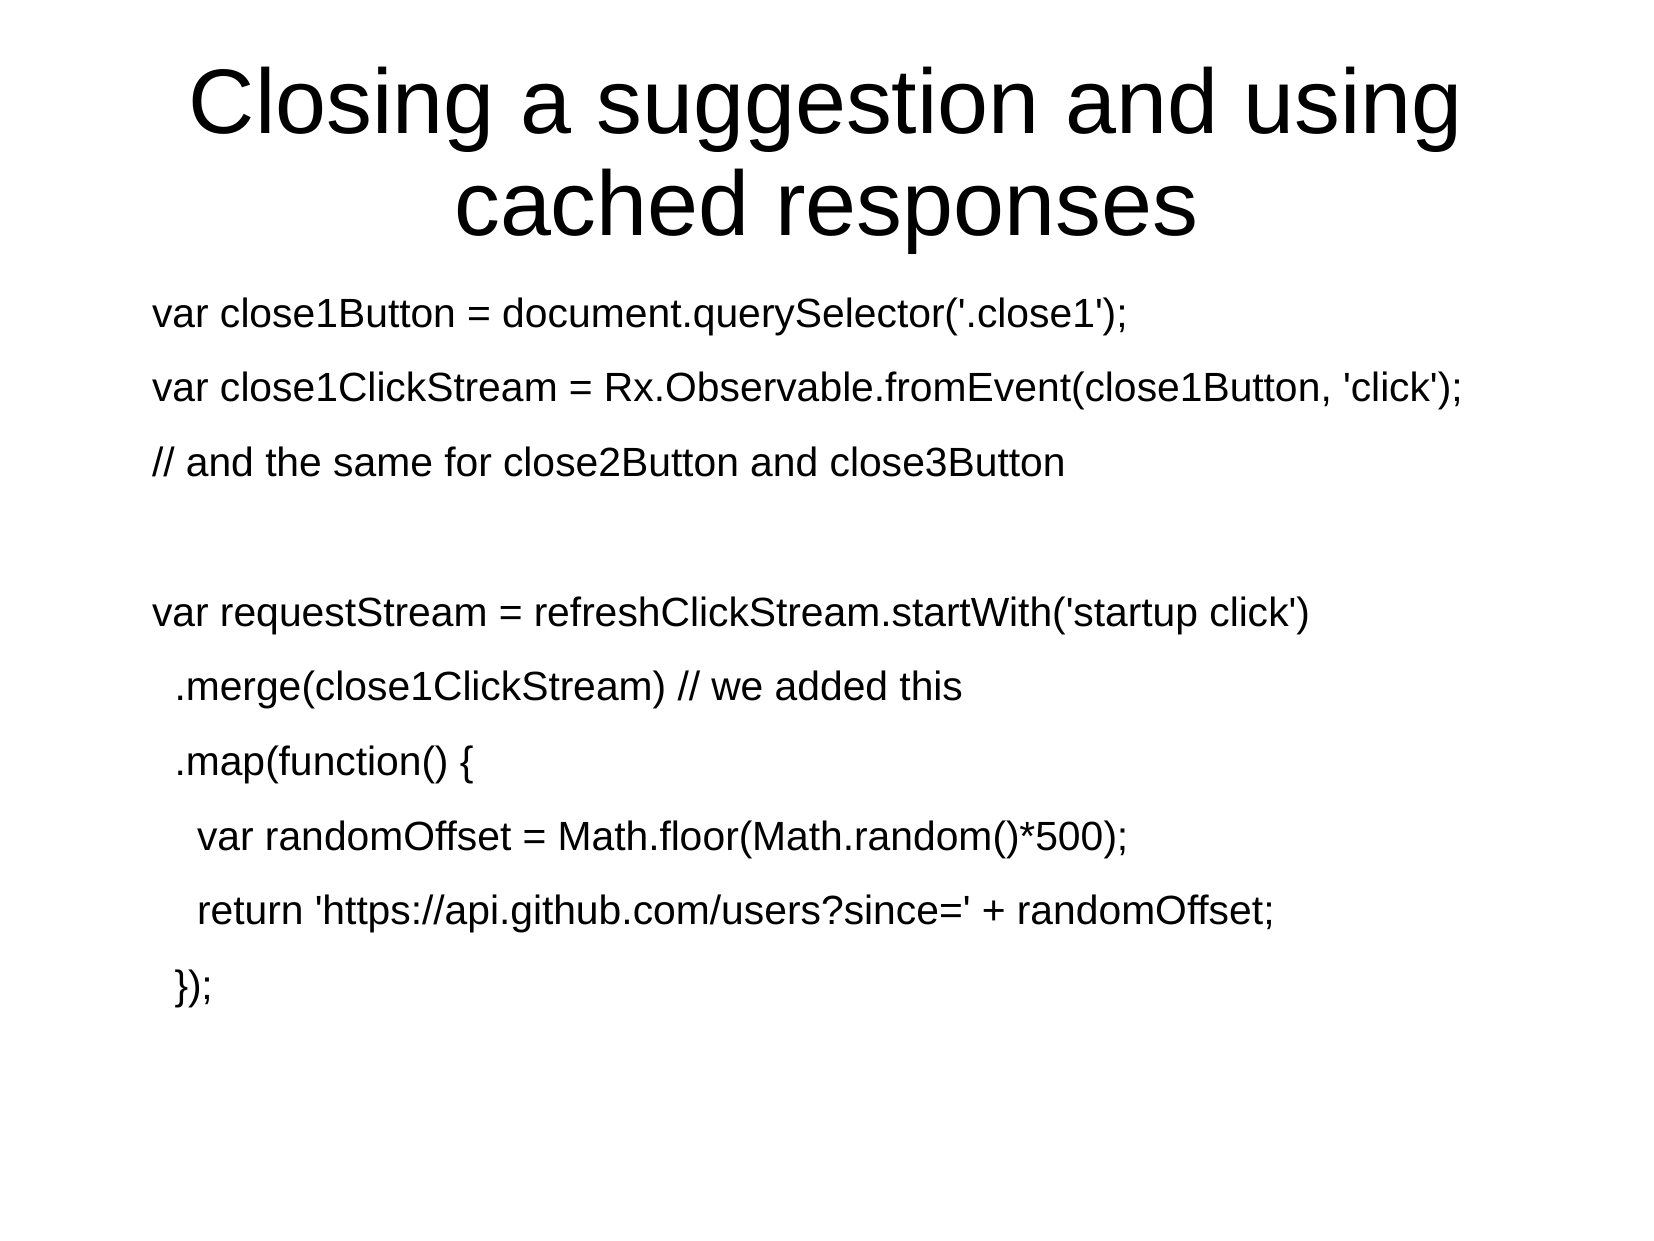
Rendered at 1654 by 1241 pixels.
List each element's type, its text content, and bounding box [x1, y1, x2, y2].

list var close1Button = document.querySelector('.close1'); var close1ClickStream = Rx.Observable.fromEvent(close1Button, 'click'); // and the same for close2Button and close3Button var requestStream = refreshClickStream.startWith('startup click') .merge(close1ClickStream) // we added this .map(function() { var randomOffset = Math.floor(Math.random()*500); return 'https://api.github.com/users?since=' + randomOffset; }); [82, 290, 1571, 1010]
title Closing a suggestion and using cached responses [82, 49, 1571, 257]
